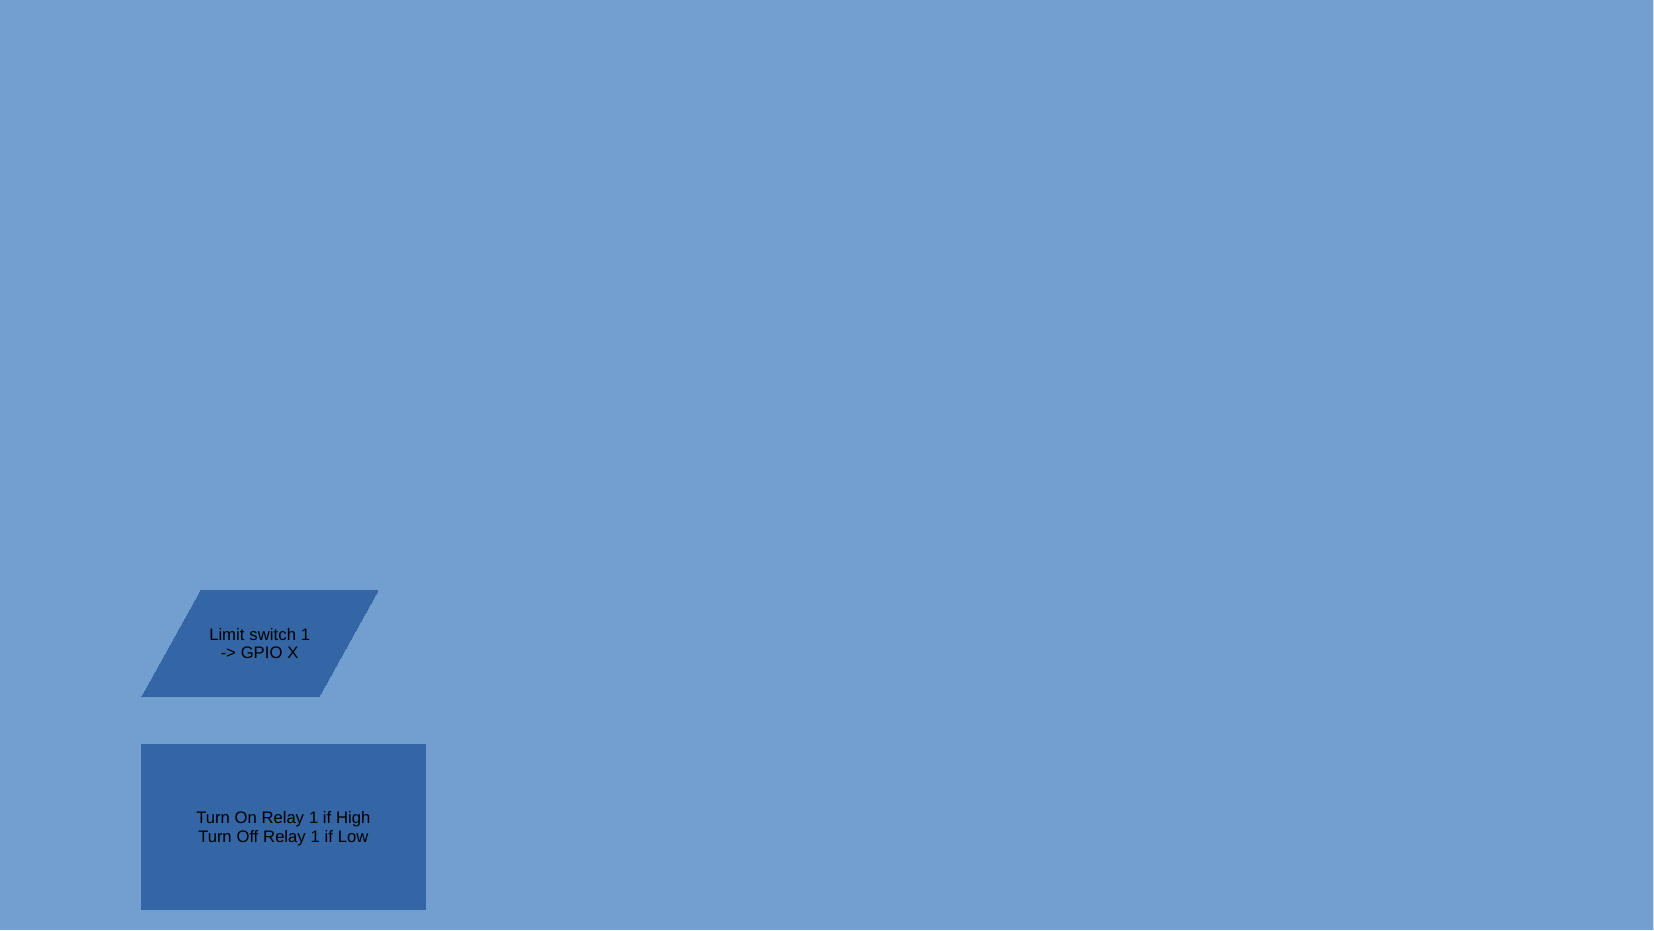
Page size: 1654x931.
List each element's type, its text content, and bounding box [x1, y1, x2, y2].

text_box Turn On Relay 1 if High Turn Off Relay 1 if Low [141, 744, 426, 910]
text_box Limit switch 1 -> GPIO X [141, 590, 378, 697]
